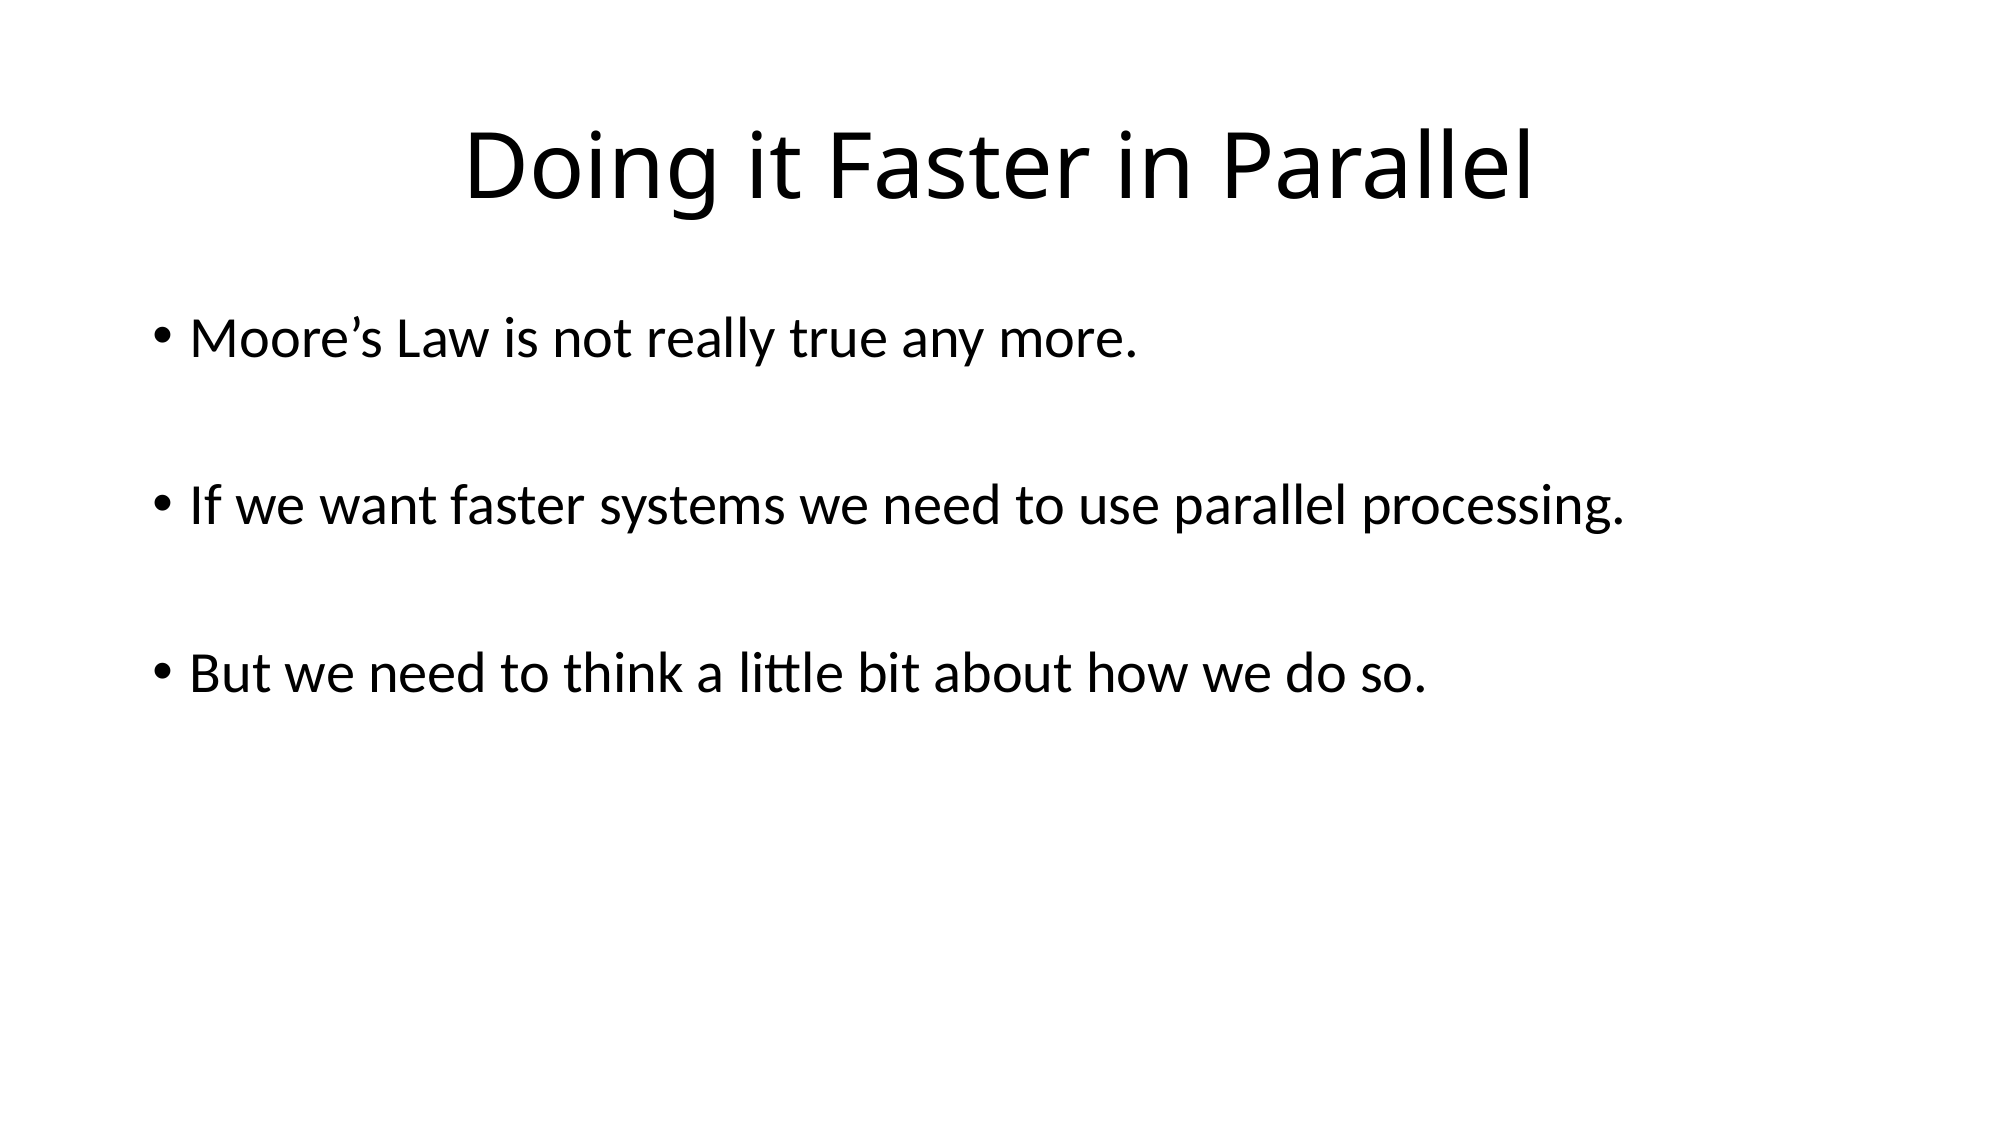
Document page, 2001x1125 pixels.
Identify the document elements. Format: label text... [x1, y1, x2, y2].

title Doing it Faster in Parallel [137, 59, 1863, 278]
list Moore’s Law is not really true any more. If we want faster systems we need to use parallel processing. But we need to think a little bit about how we do so. [137, 299, 1863, 1014]
